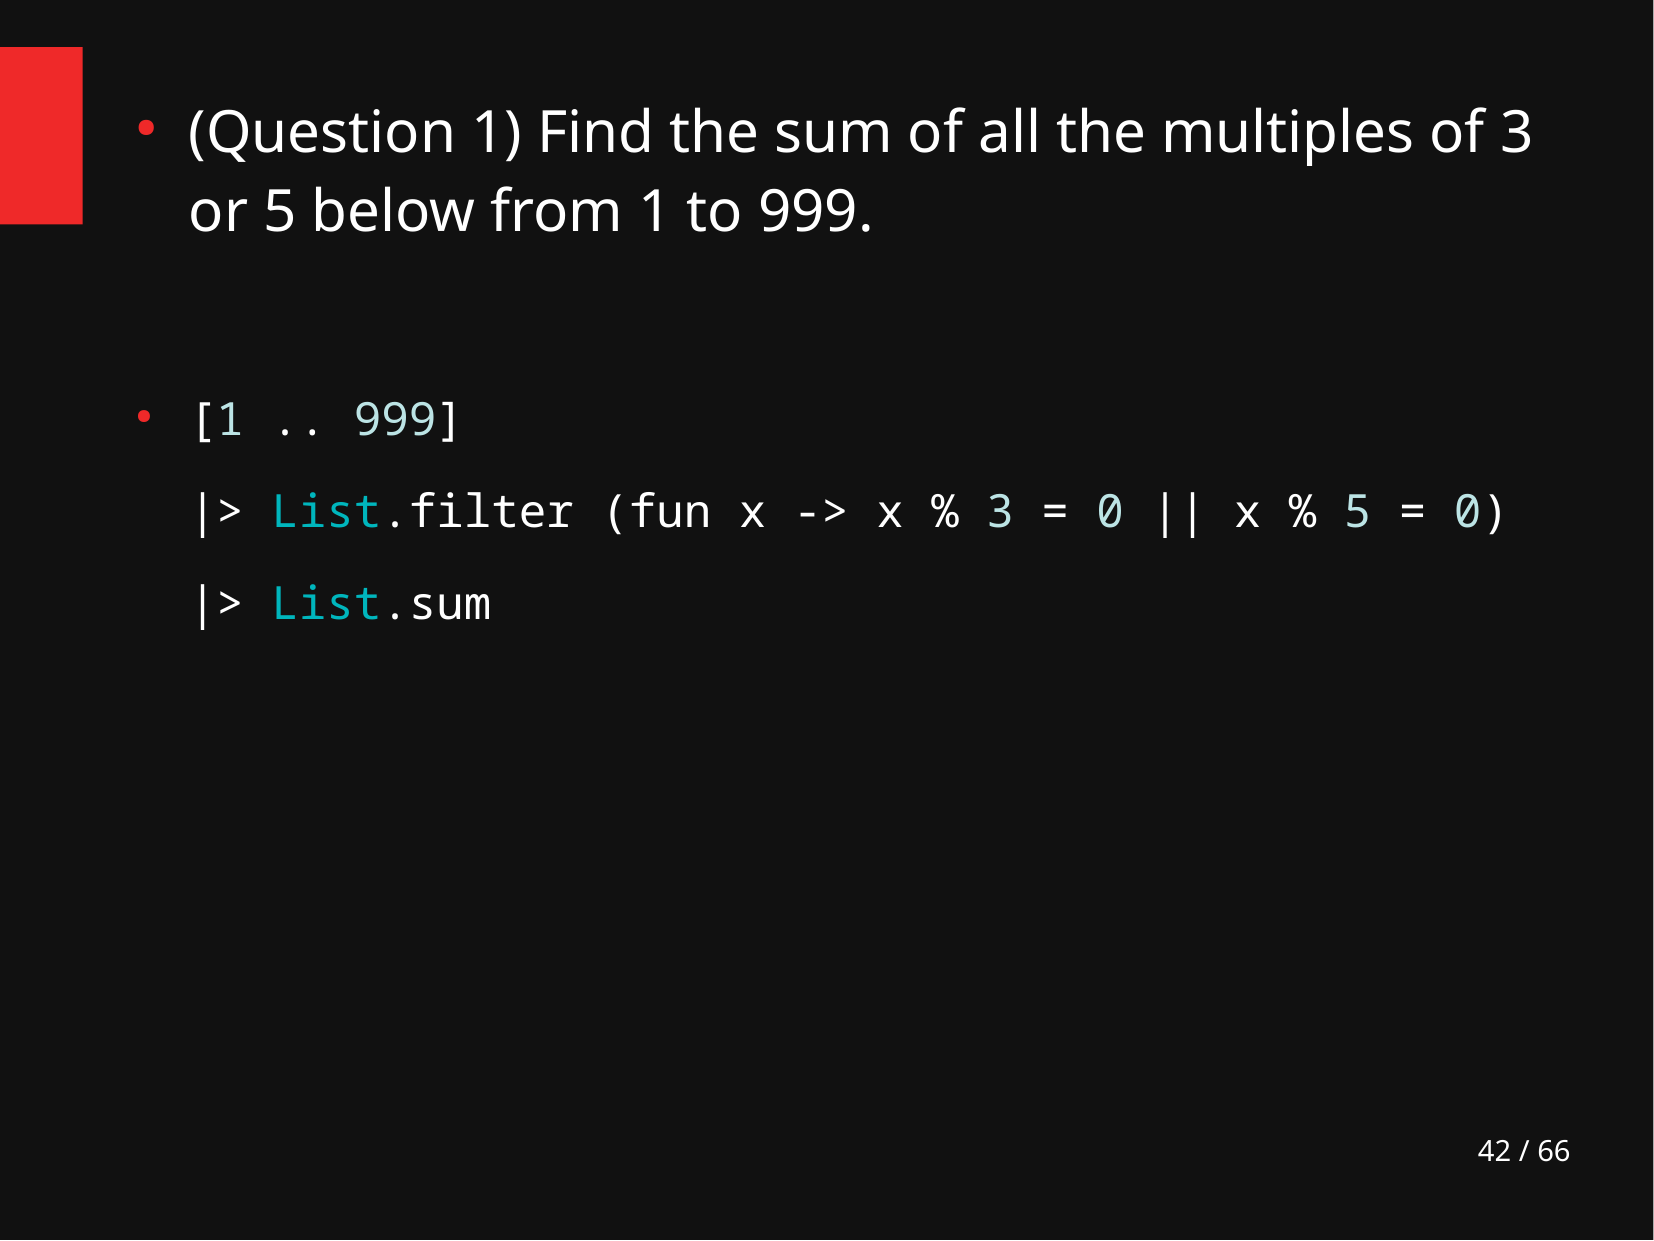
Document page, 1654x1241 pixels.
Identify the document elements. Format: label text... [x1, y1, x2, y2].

list (Question 1) Find the sum of all the multiples of 3 or 5 below from 1 to 999. [1 .. 999] |> List.filter (fun x -> x % 3 = 0 || x % 5 = 0) |> List.sum [118, 90, 1536, 1074]
